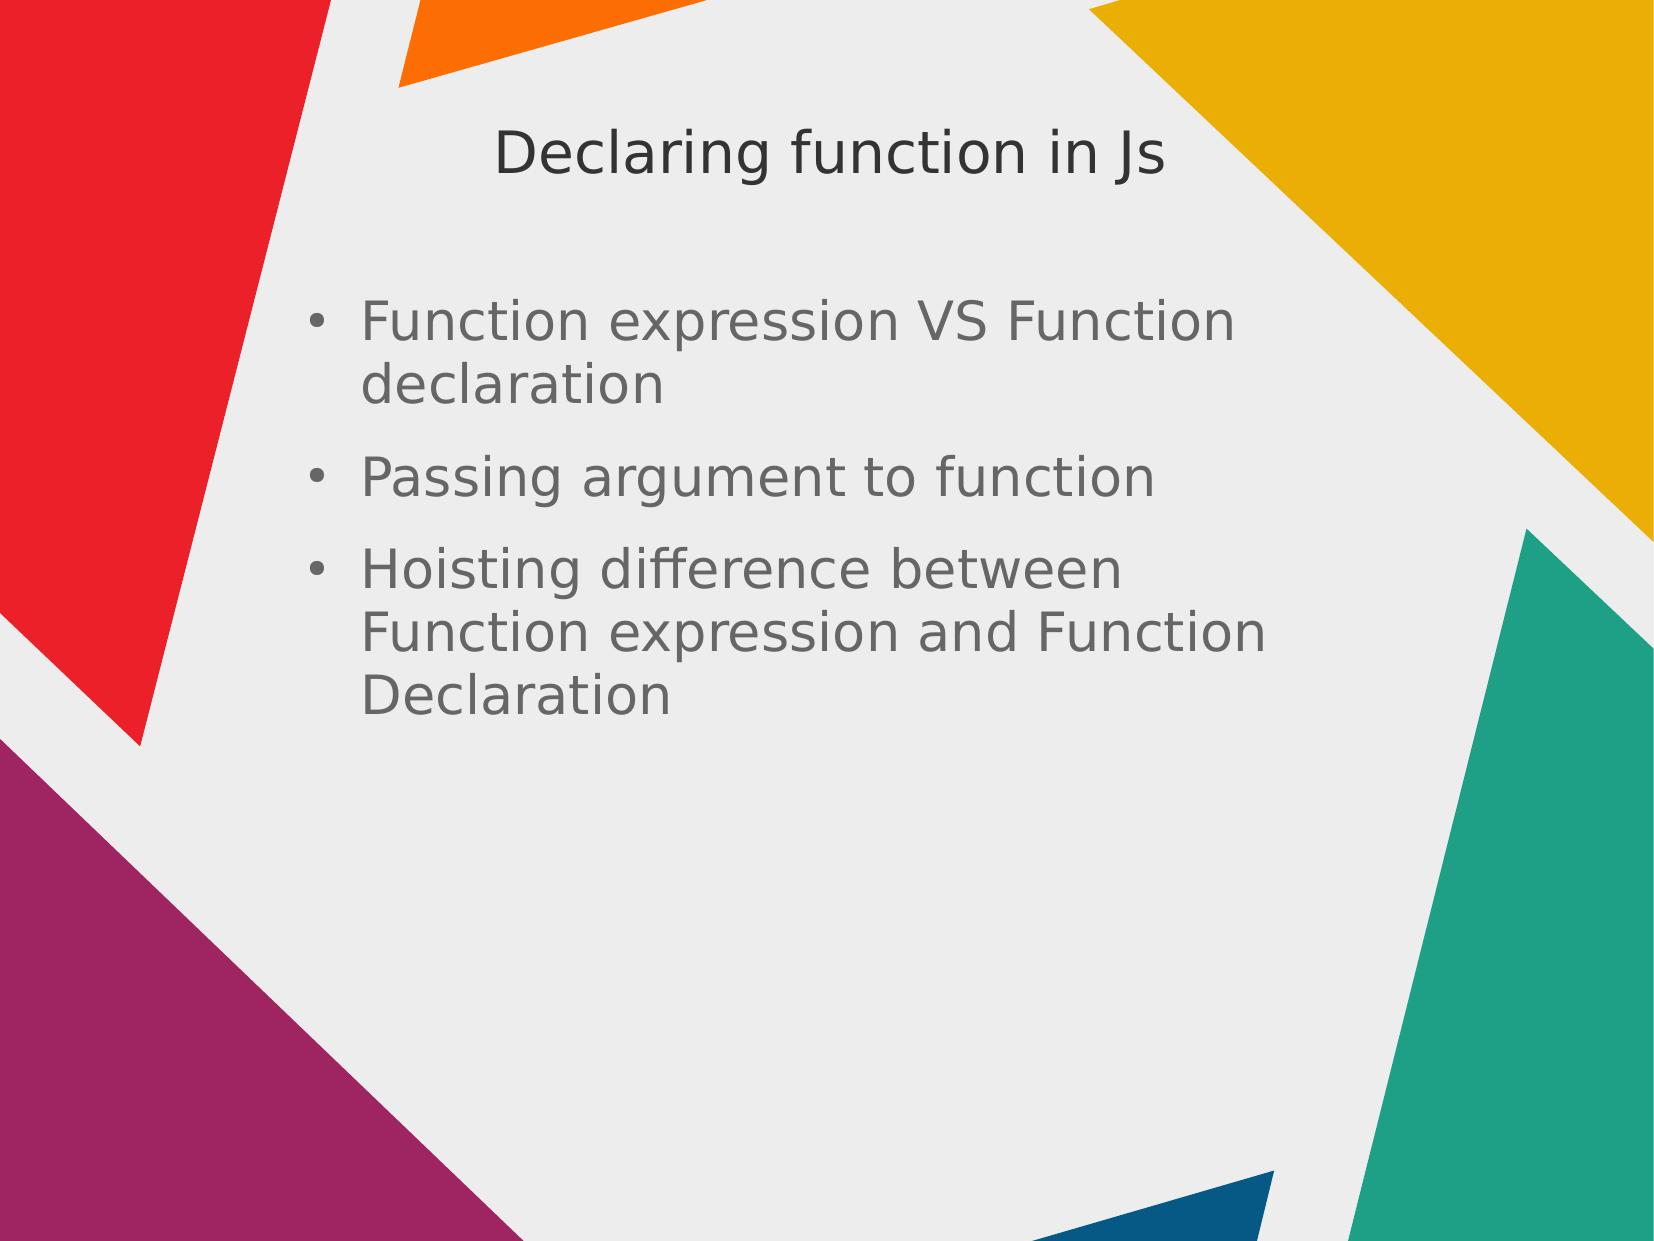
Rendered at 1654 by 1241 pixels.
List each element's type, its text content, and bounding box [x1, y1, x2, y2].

title Declaring function in Js [289, 49, 1372, 257]
list Function expression VS Function declaration Passing argument to function Hoisting difference between Function expression and Function Declaration [289, 290, 1372, 1090]
